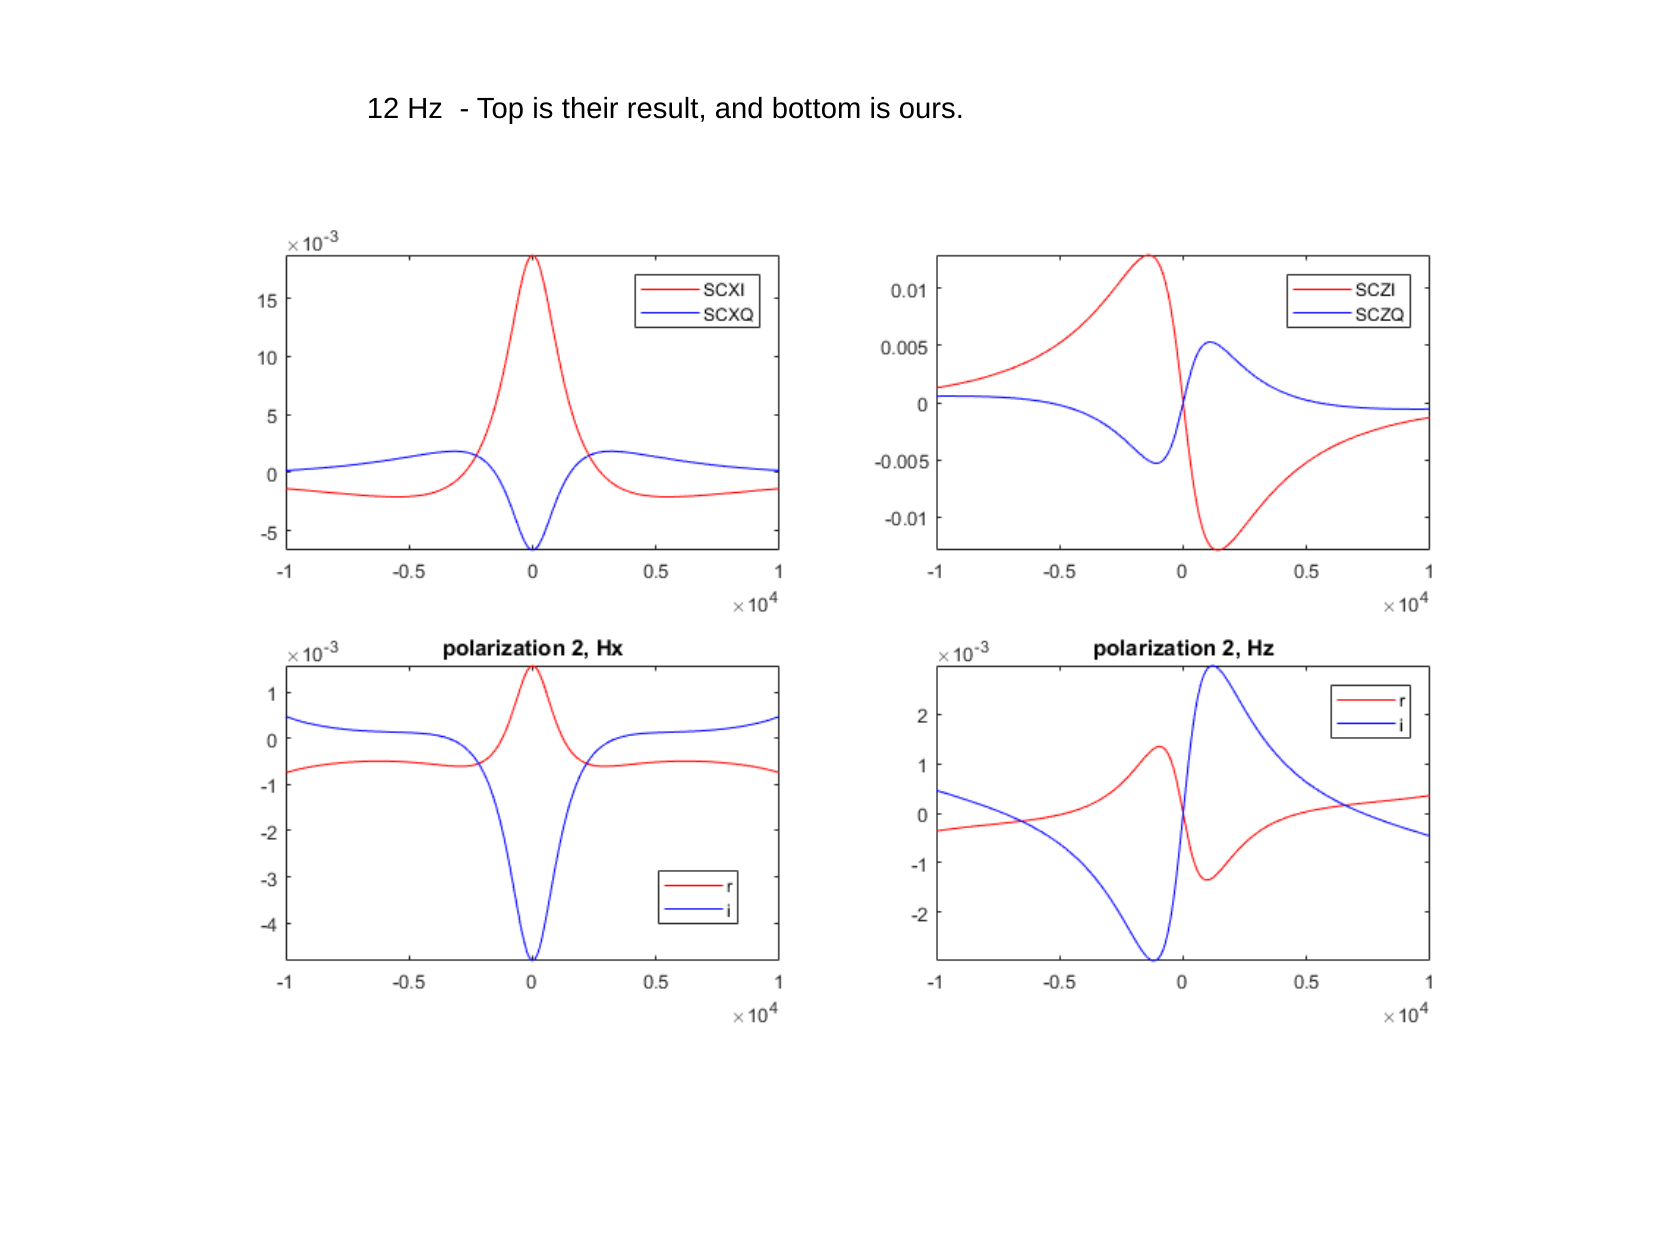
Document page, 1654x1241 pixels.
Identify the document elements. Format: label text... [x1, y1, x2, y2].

text_box 12 Hz - Top is their result, and bottom is ours. [352, 84, 989, 132]
picture [94, 191, 1571, 1056]
